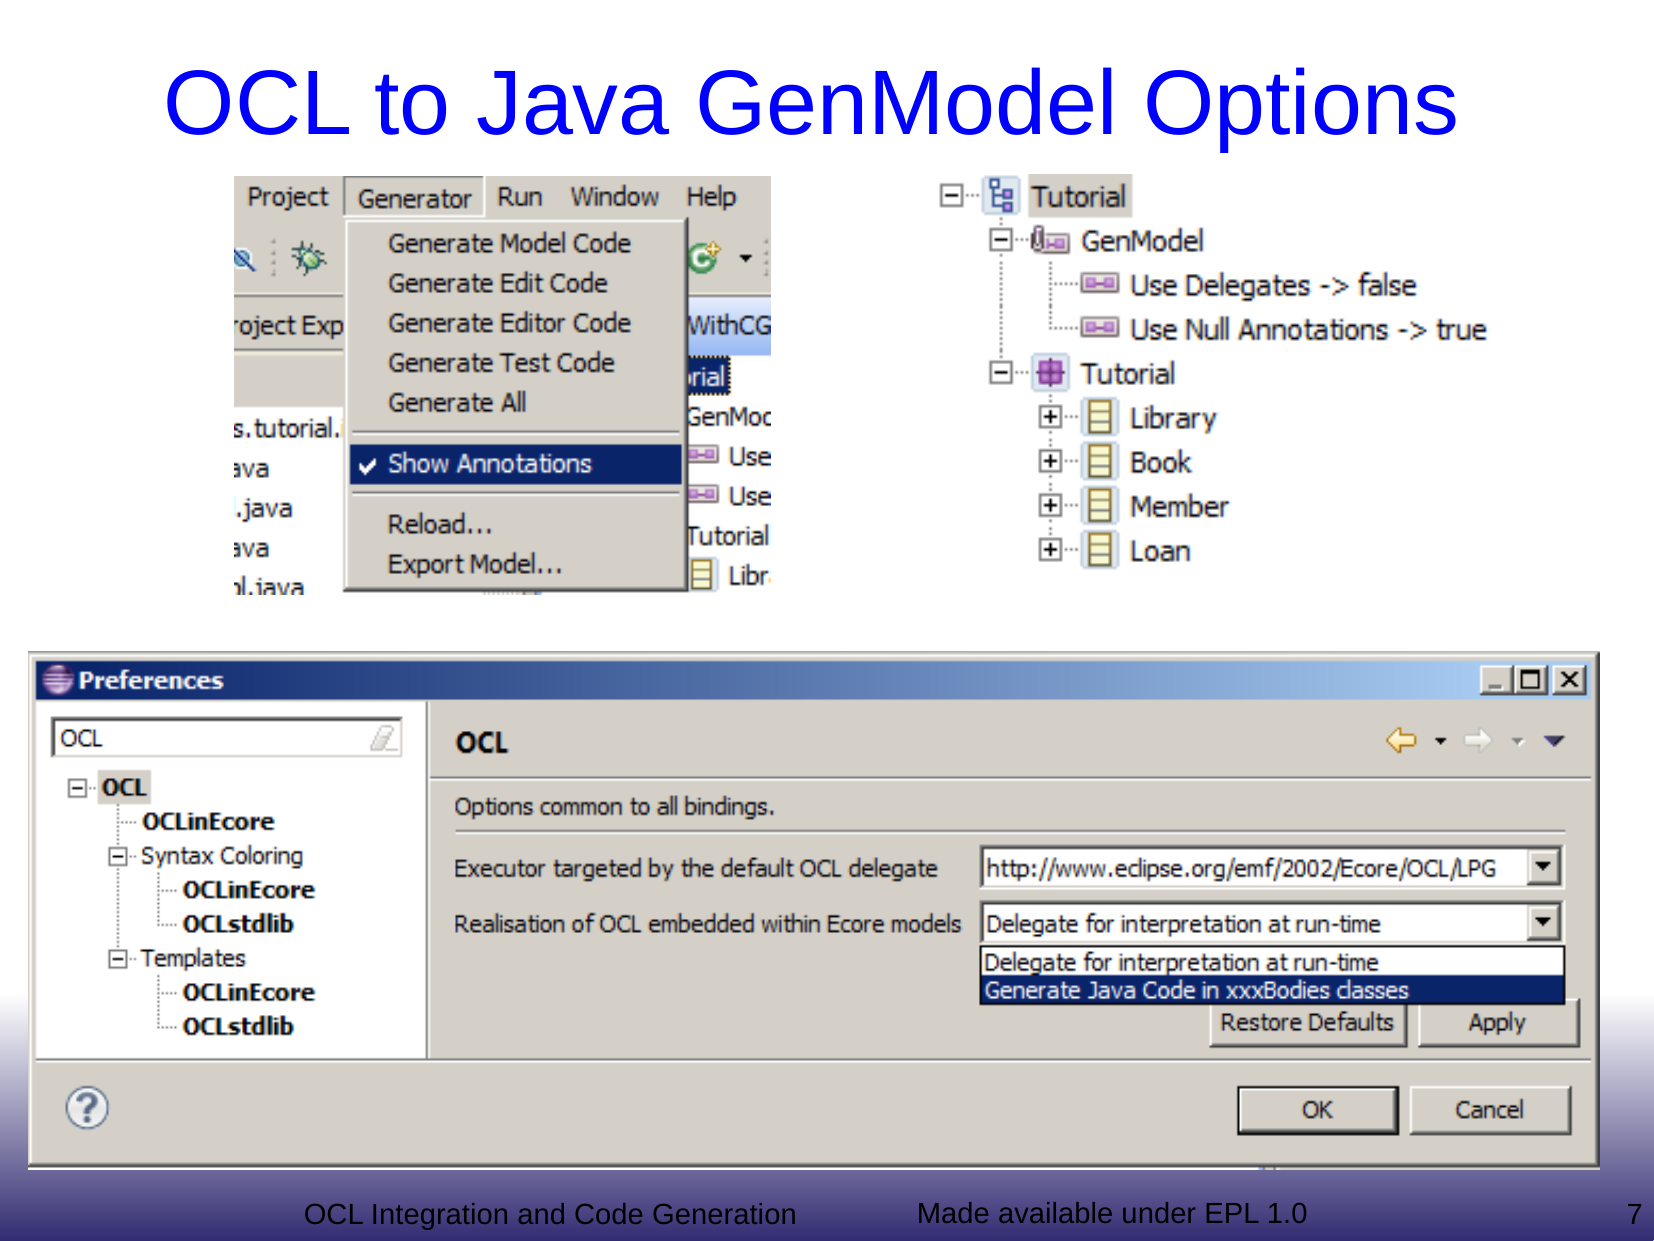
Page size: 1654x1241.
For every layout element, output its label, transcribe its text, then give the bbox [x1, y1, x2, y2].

title OCL to Java GenModel Options [17, 49, 1633, 157]
picture [234, 176, 771, 595]
picture [28, 651, 1600, 1170]
picture [933, 174, 1531, 575]
